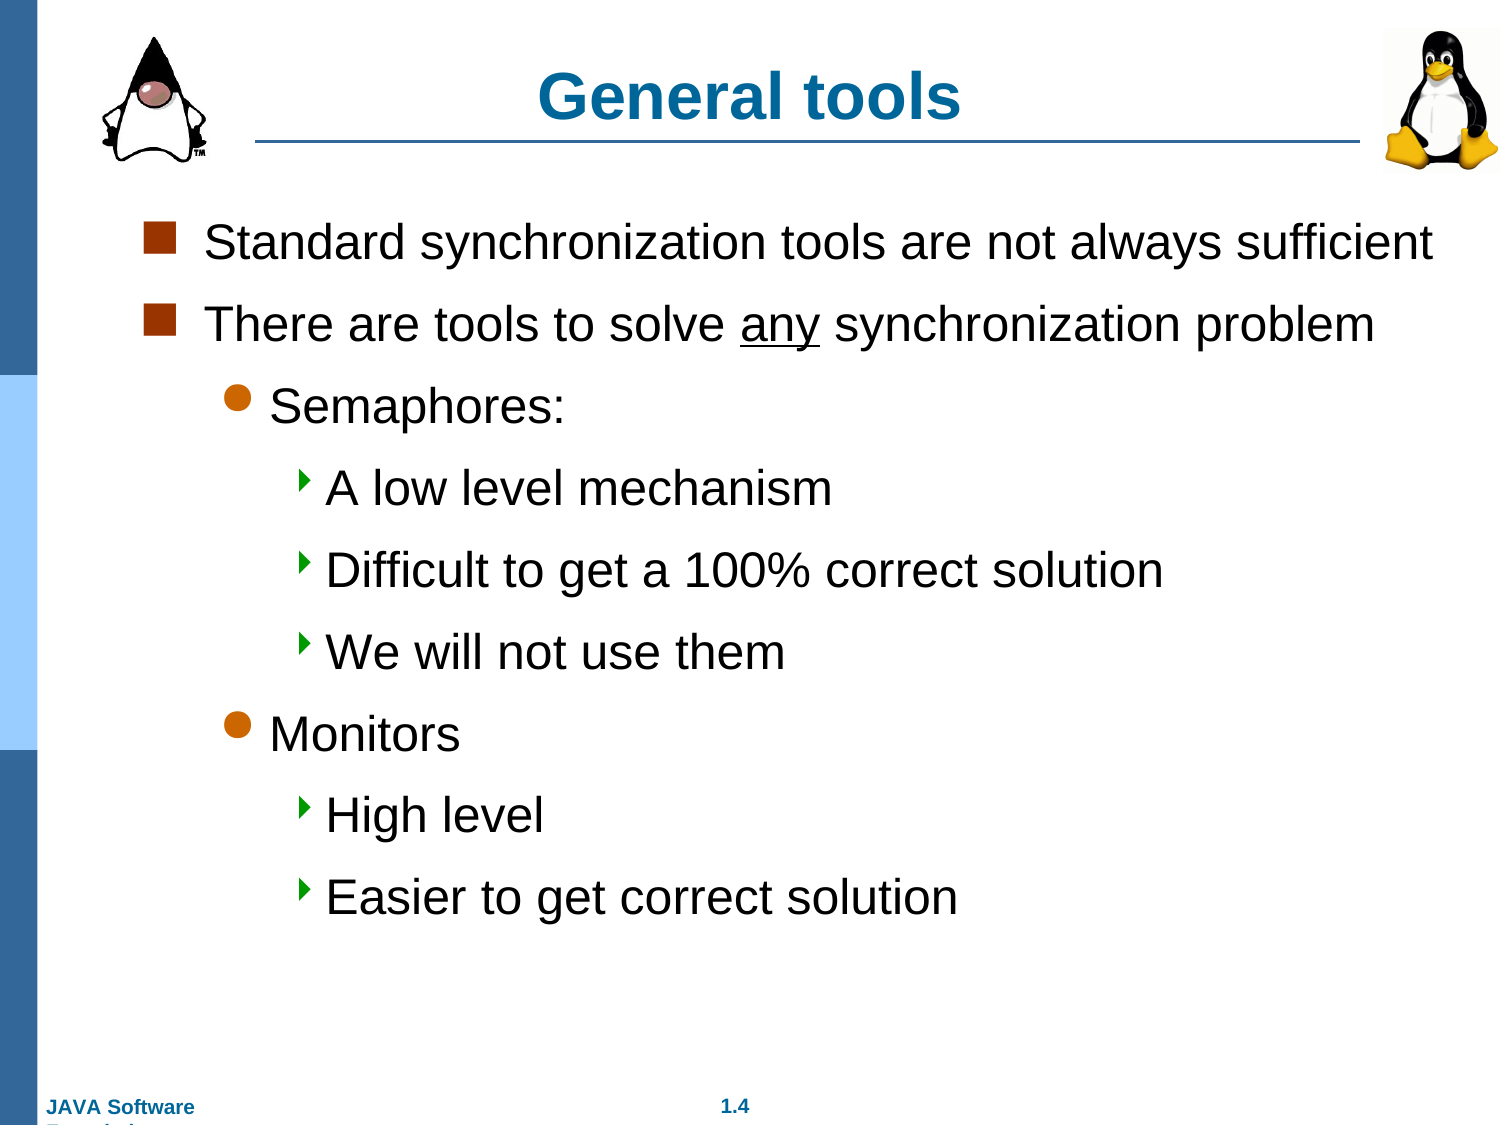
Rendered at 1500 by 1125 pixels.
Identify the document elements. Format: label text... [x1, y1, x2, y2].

picture [54, 0, 255, 200]
list Standard synchronization tools are not always sufficient There are tools to solve any synchronization problem Semaphores: A low level mechanism Difficult to get a 100% correct solution We will not use them Monitors High level Easier to get correct solution [132, 202, 1483, 1041]
picture [1383, 28, 1500, 173]
title General tools [75, 45, 1426, 141]
